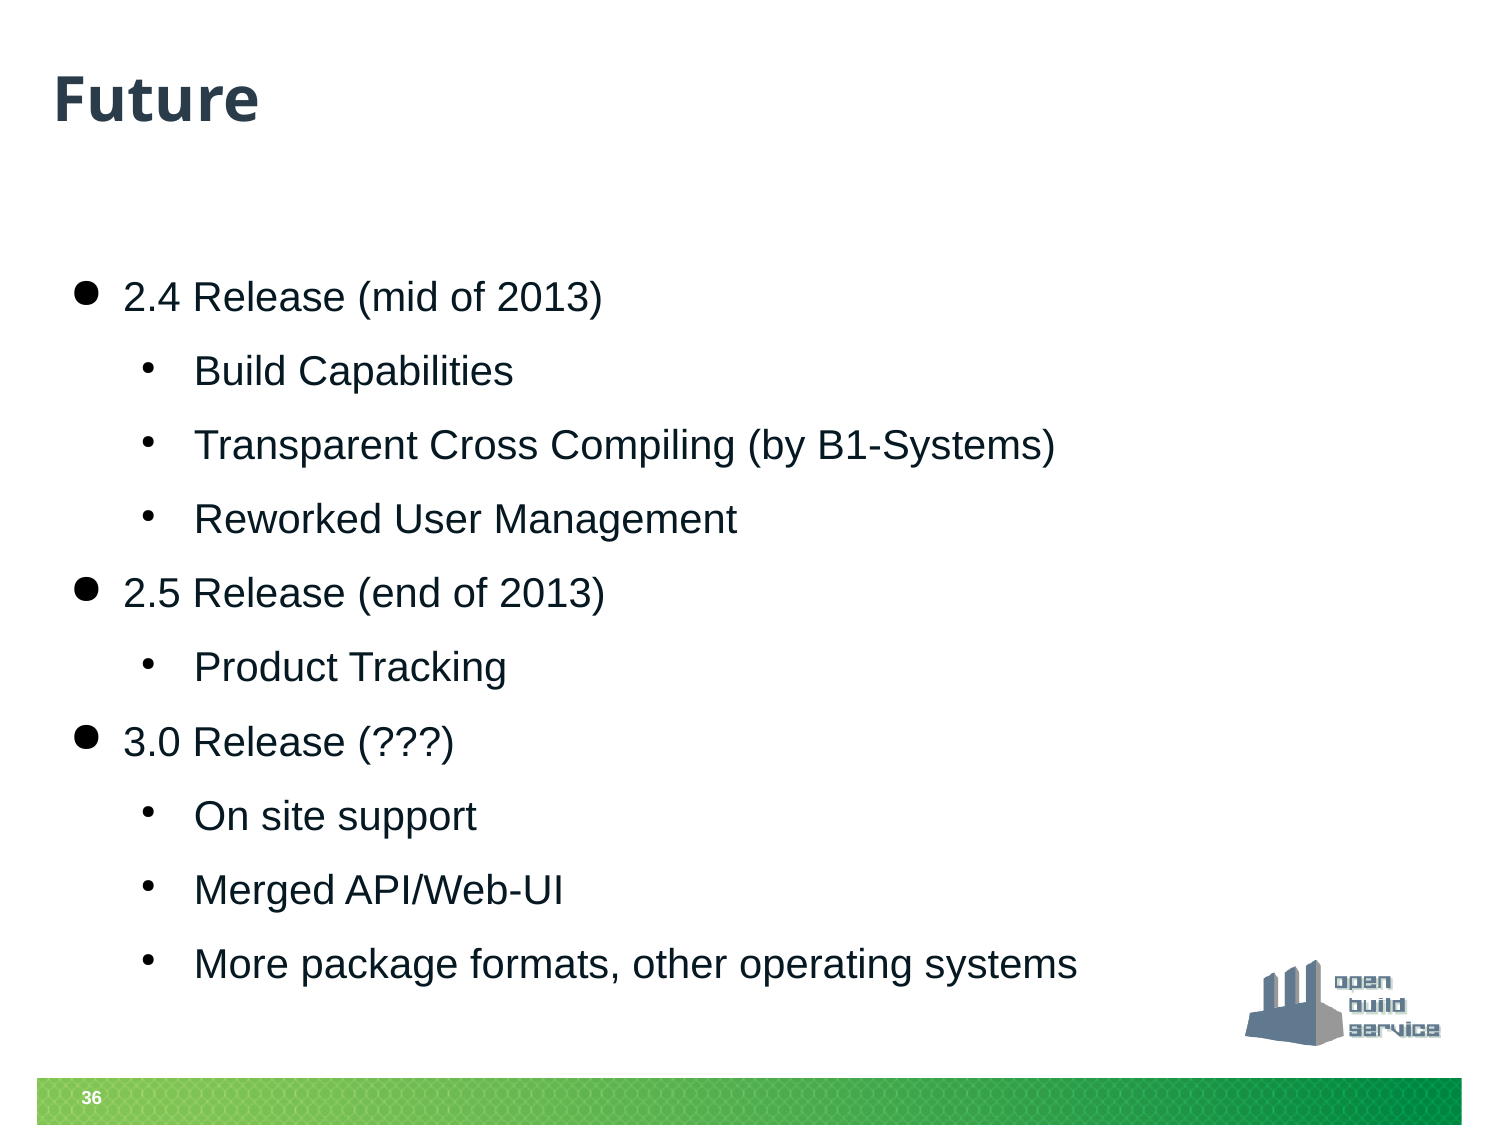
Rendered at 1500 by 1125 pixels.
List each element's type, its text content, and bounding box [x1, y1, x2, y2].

picture [37, 1078, 1462, 1125]
picture [1245, 960, 1441, 1046]
list 2.4 Release (mid of 2013) Build Capabilities Transparent Cross Compiling (by B1-Systems) Reworked User Management 2.5 Release (end of 2013) Product Tracking 3.0 Release (???) On site support Merged API/Web-UI More package formats, other operating systems [37, 262, 1388, 1005]
title Future [37, 51, 1388, 209]
